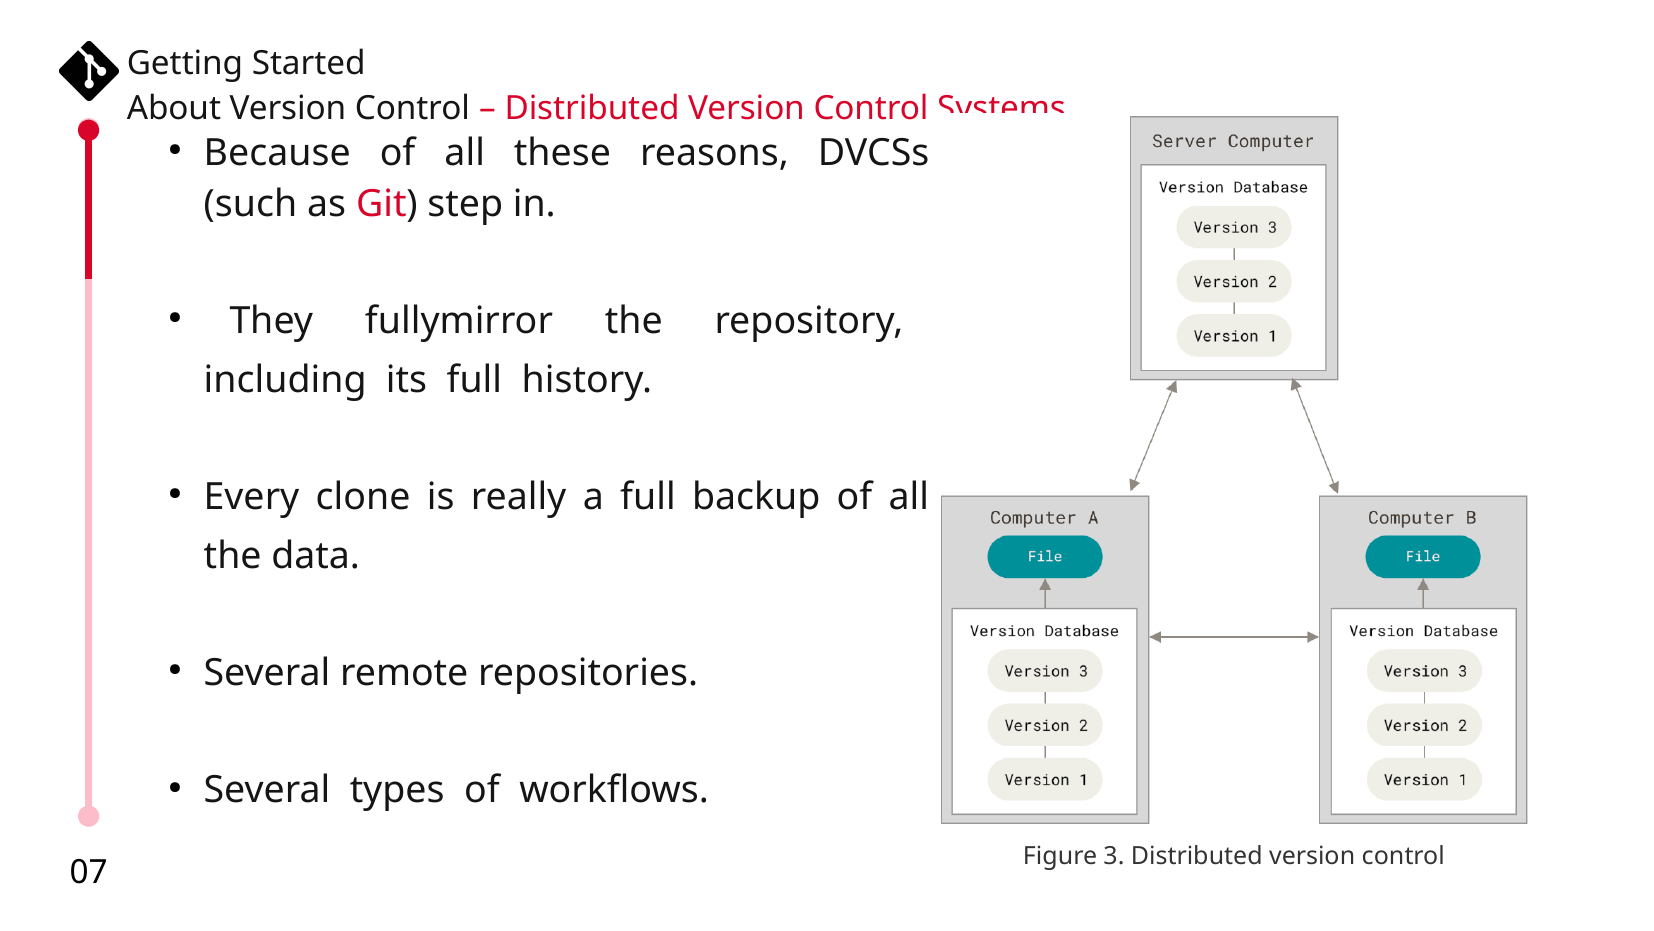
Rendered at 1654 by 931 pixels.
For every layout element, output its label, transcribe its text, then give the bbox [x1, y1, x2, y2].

picture [59, 41, 119, 101]
text_box Getting Started About Version Control – Distributed Version Control Systems [112, 31, 1506, 113]
text_box Because of all these reasons, DVCSs (such as Git) step in. They fullymirror the repository, including its full history. Every clone is really a full backup of all the data. Several remote repositories. Several types of workflows. [153, 178, 937, 761]
text_box 07 [47, 840, 130, 889]
picture [937, 113, 1530, 827]
text_box Figure 3. Distributed version control [944, 830, 1524, 879]
